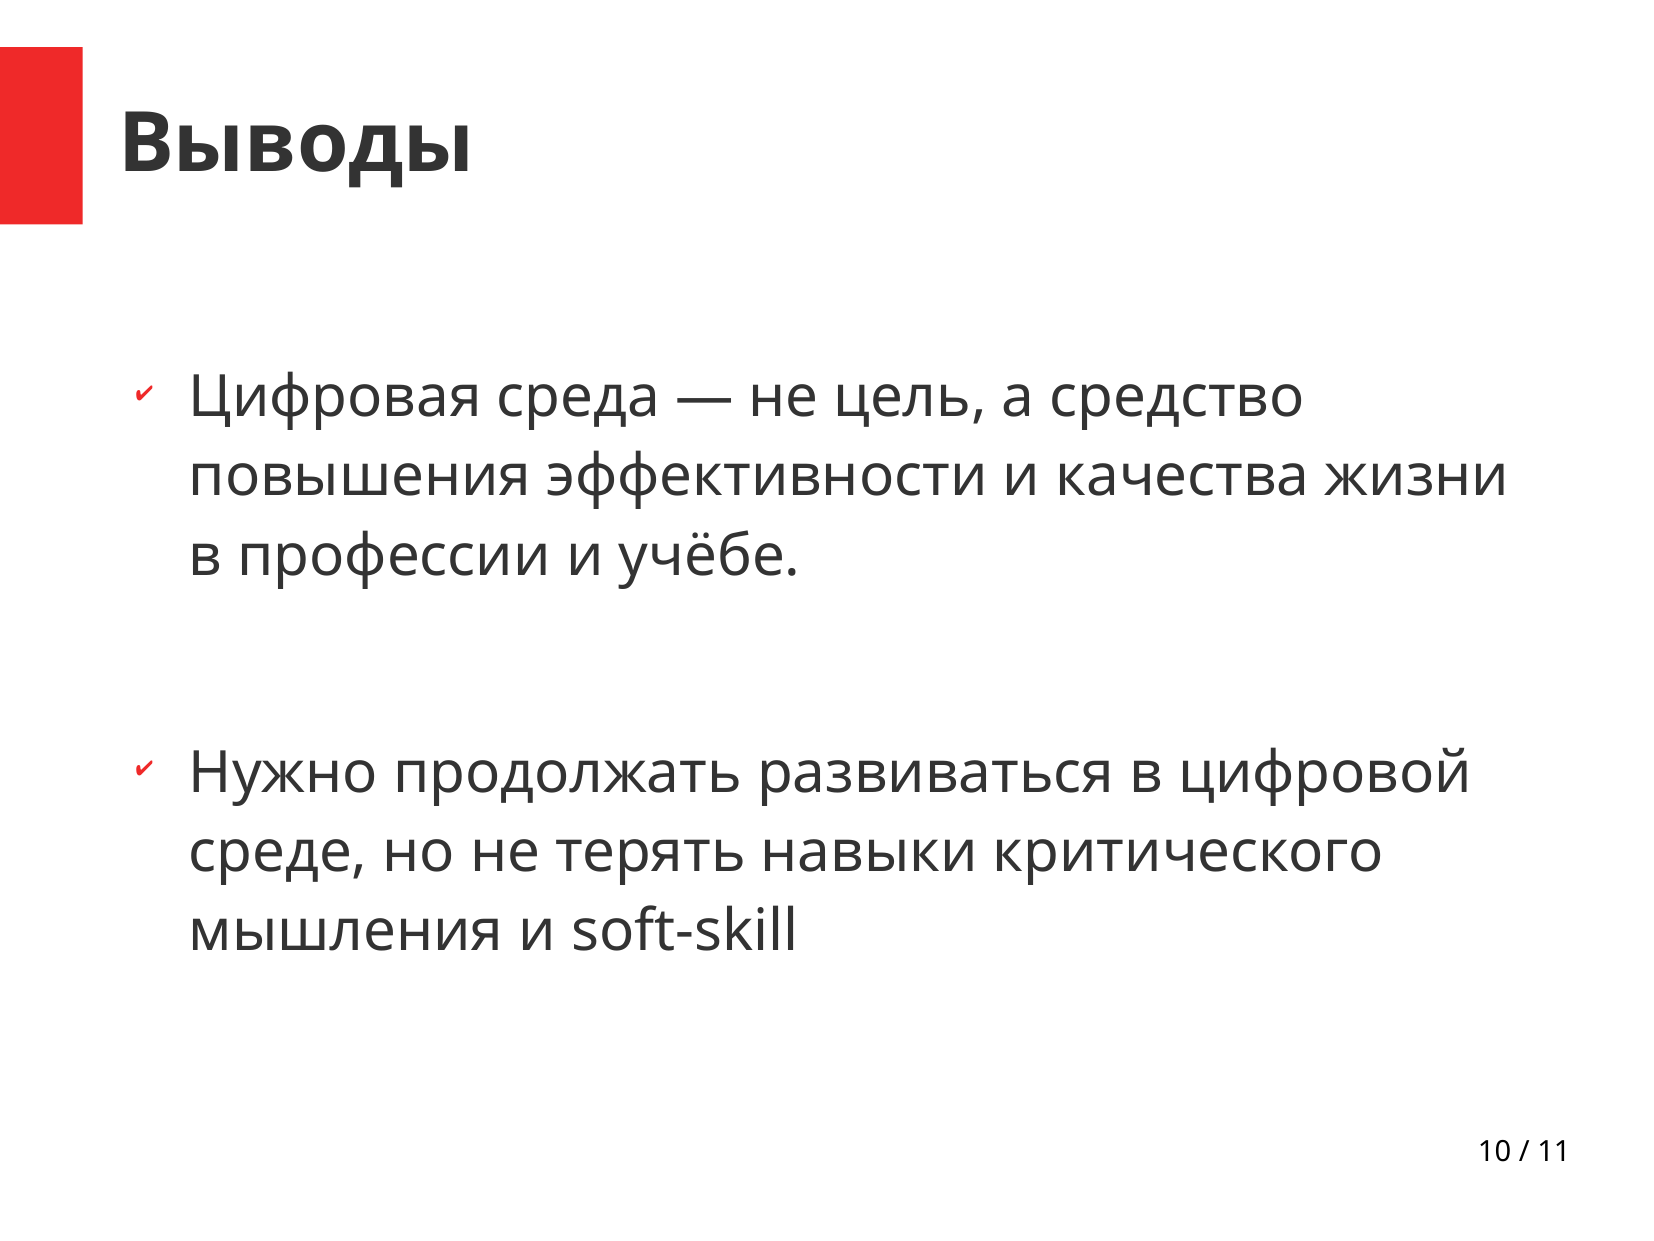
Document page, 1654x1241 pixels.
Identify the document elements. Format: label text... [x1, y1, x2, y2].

title Выводы [118, 35, 1571, 243]
list Нужно продолжать развиваться в цифровой среде, но не терять навыки критического мышления и soft-skill [118, 730, 1536, 1074]
list Цифровая среда — не цель, а средство повышения эффективности и качества жизни в профессии и учёбе. [118, 354, 1536, 698]
